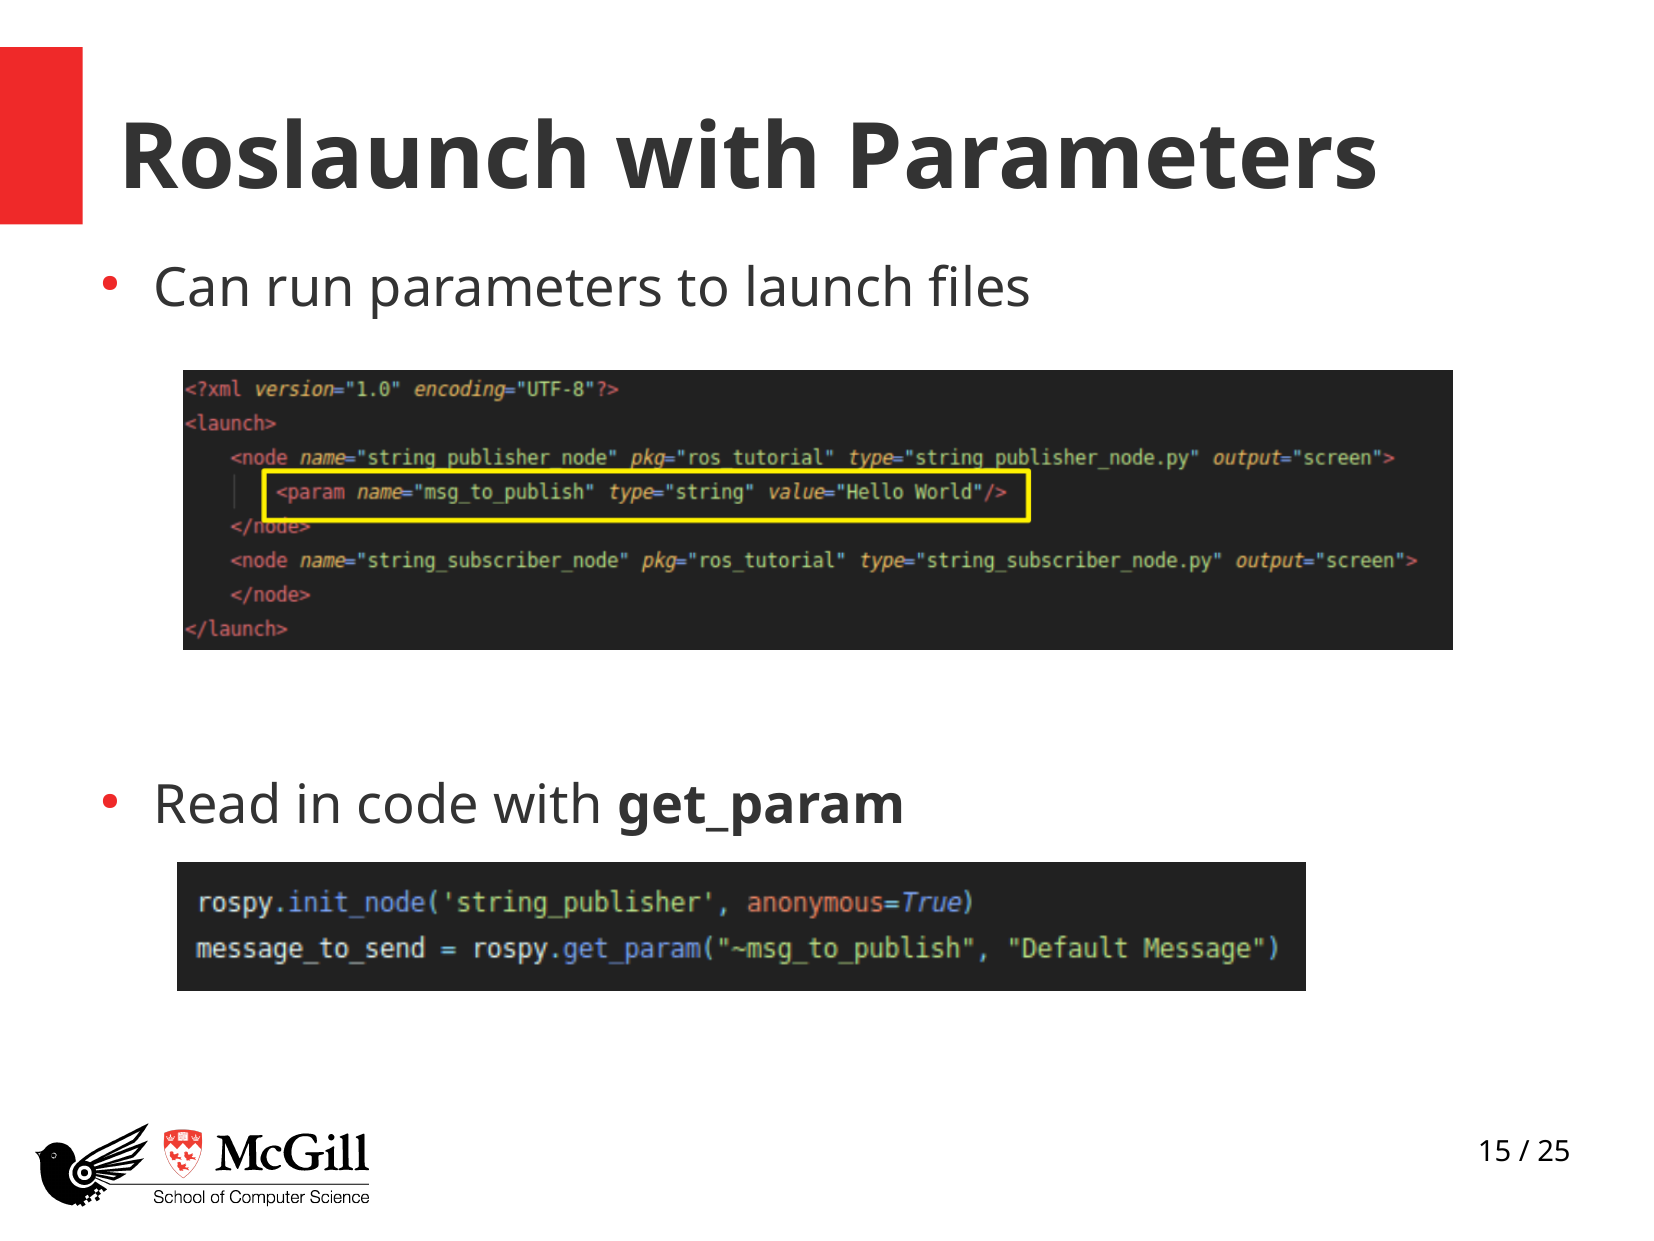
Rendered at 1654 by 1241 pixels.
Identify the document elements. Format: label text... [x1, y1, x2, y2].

picture [183, 370, 1453, 650]
list Can run parameters to launch files Read in code with get_param [82, 248, 1501, 968]
picture [177, 862, 1306, 991]
title Roslaunch with Parameters [118, 49, 1571, 257]
picture [35, 1110, 369, 1216]
